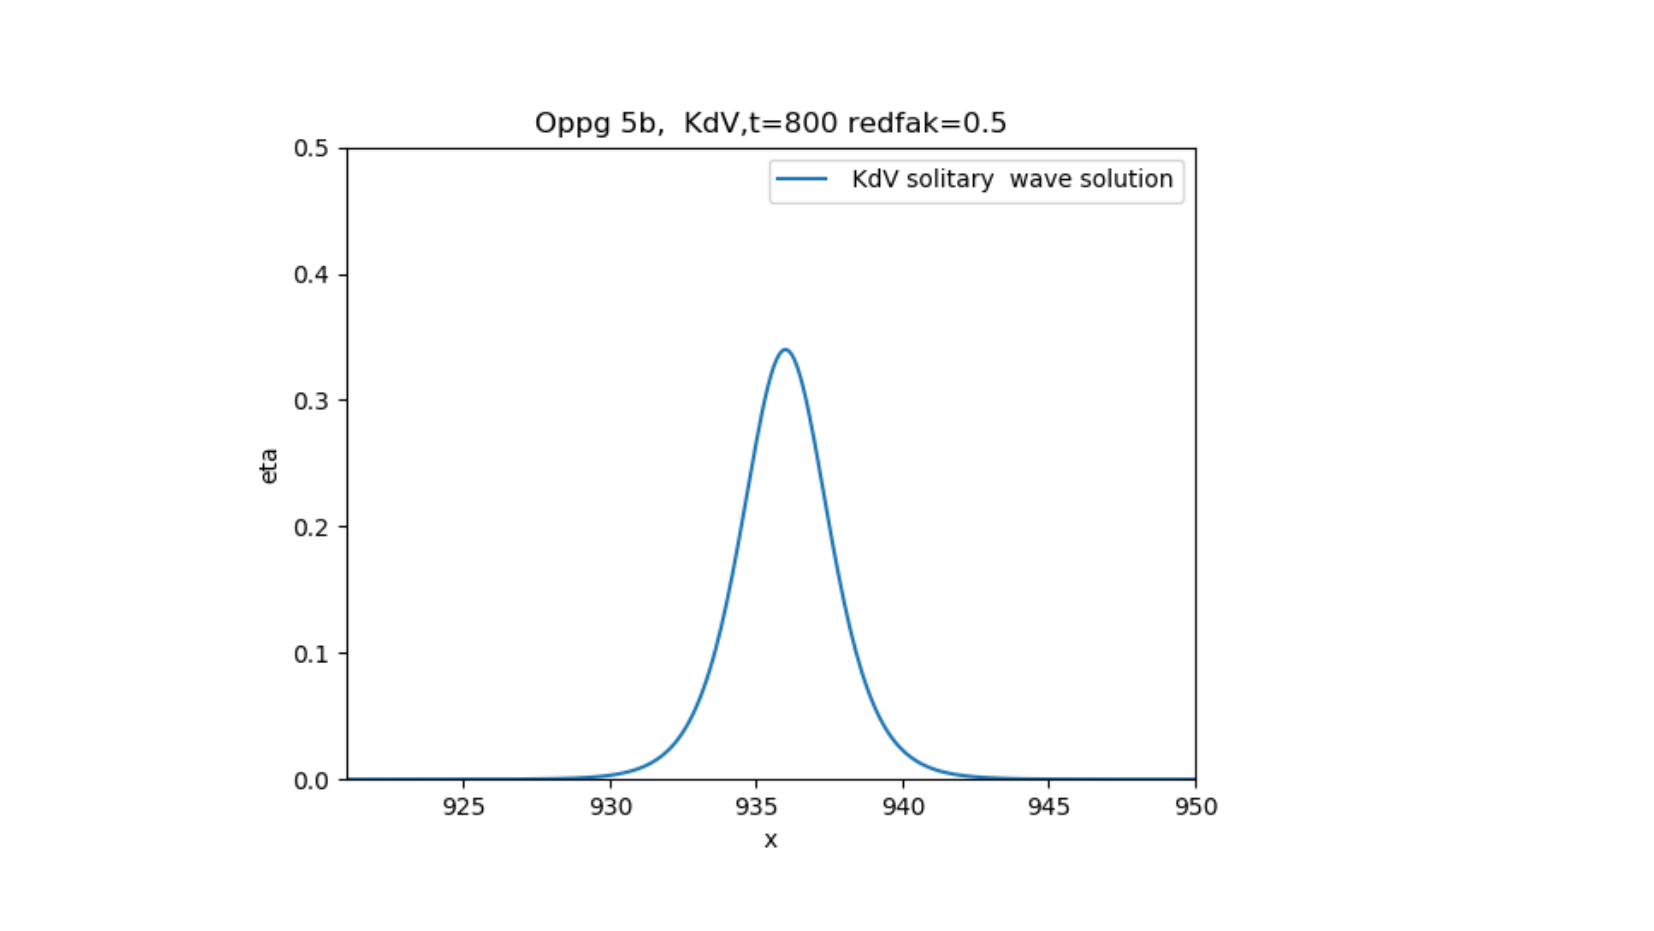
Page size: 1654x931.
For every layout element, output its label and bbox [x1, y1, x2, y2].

picture [210, 49, 1305, 871]
